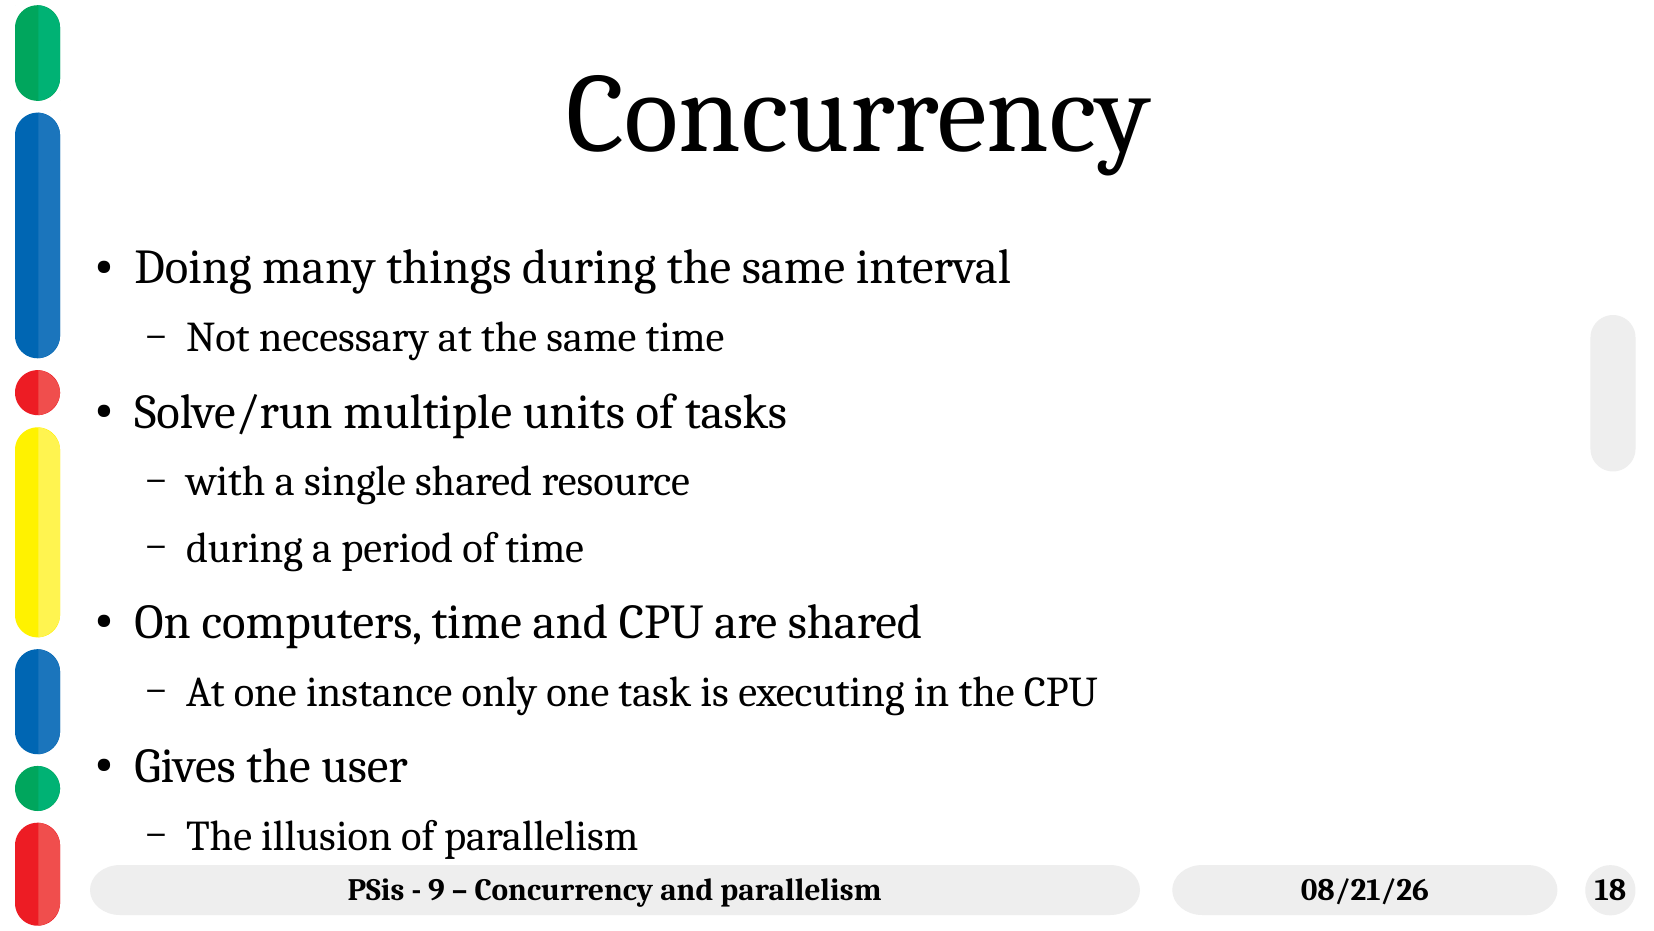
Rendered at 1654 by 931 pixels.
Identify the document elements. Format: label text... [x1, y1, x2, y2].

title Concurrency [82, 37, 1636, 193]
list Doing many things during the same interval Not necessary at the same time Solve/run multiple units of tasks with a single shared resource during a period of time On computers, time and CPU are shared At one instance only one task is executing in the CPU Gives the user The illusion of parallelism [82, 240, 1571, 866]
